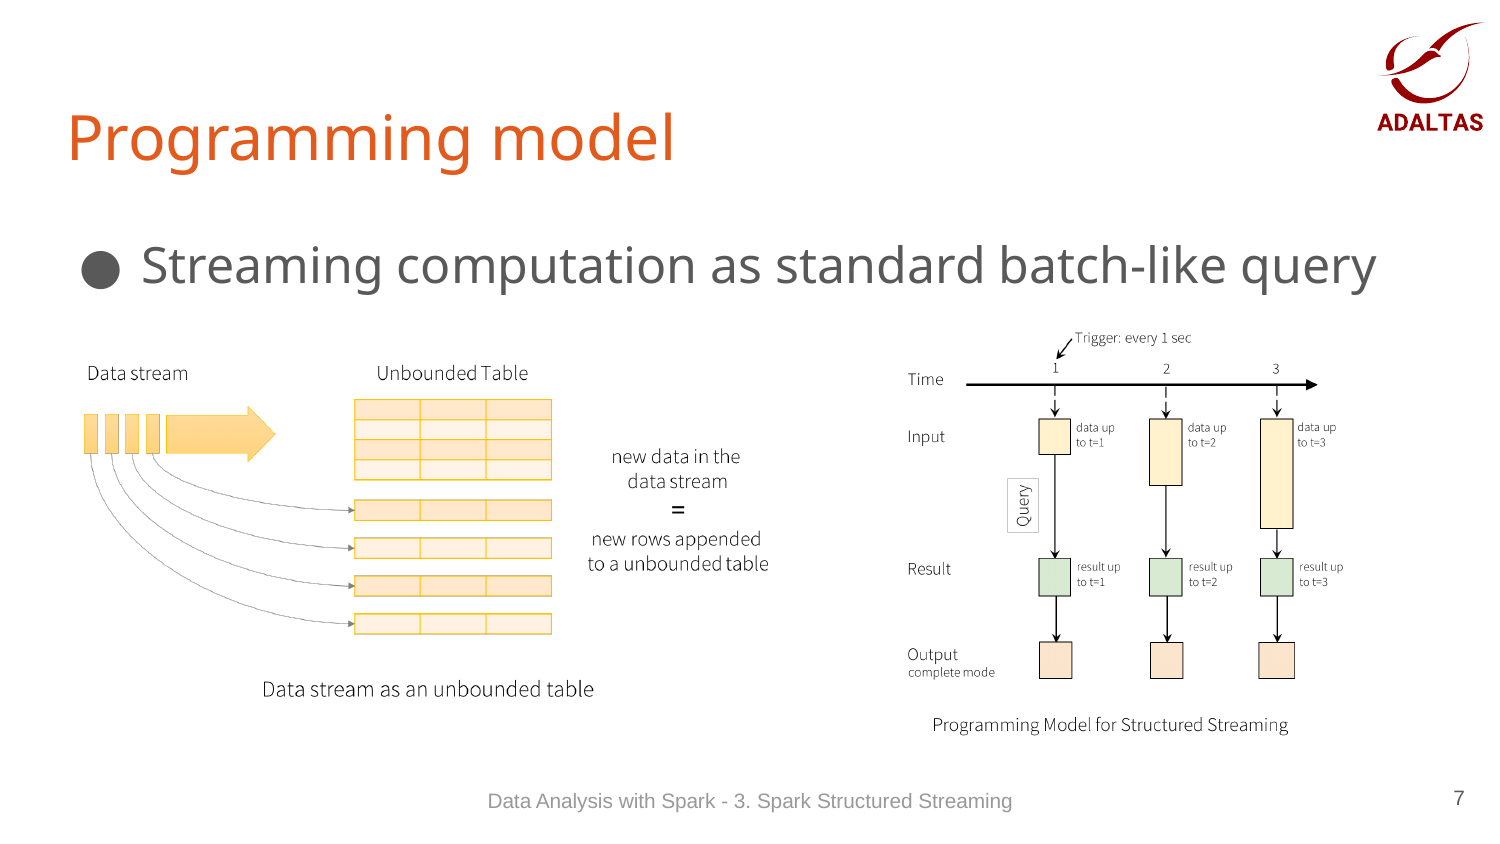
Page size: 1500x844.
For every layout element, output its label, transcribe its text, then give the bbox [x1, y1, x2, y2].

text_box Data Analysis with Spark - 3. Spark Structured Streaming [462, 773, 1038, 822]
title Programming model [51, 71, 1184, 166]
list Streaming computation as standard batch-like query [51, 189, 1449, 283]
slide_number <number> [1389, 764, 1480, 830]
picture [24, 306, 1487, 758]
